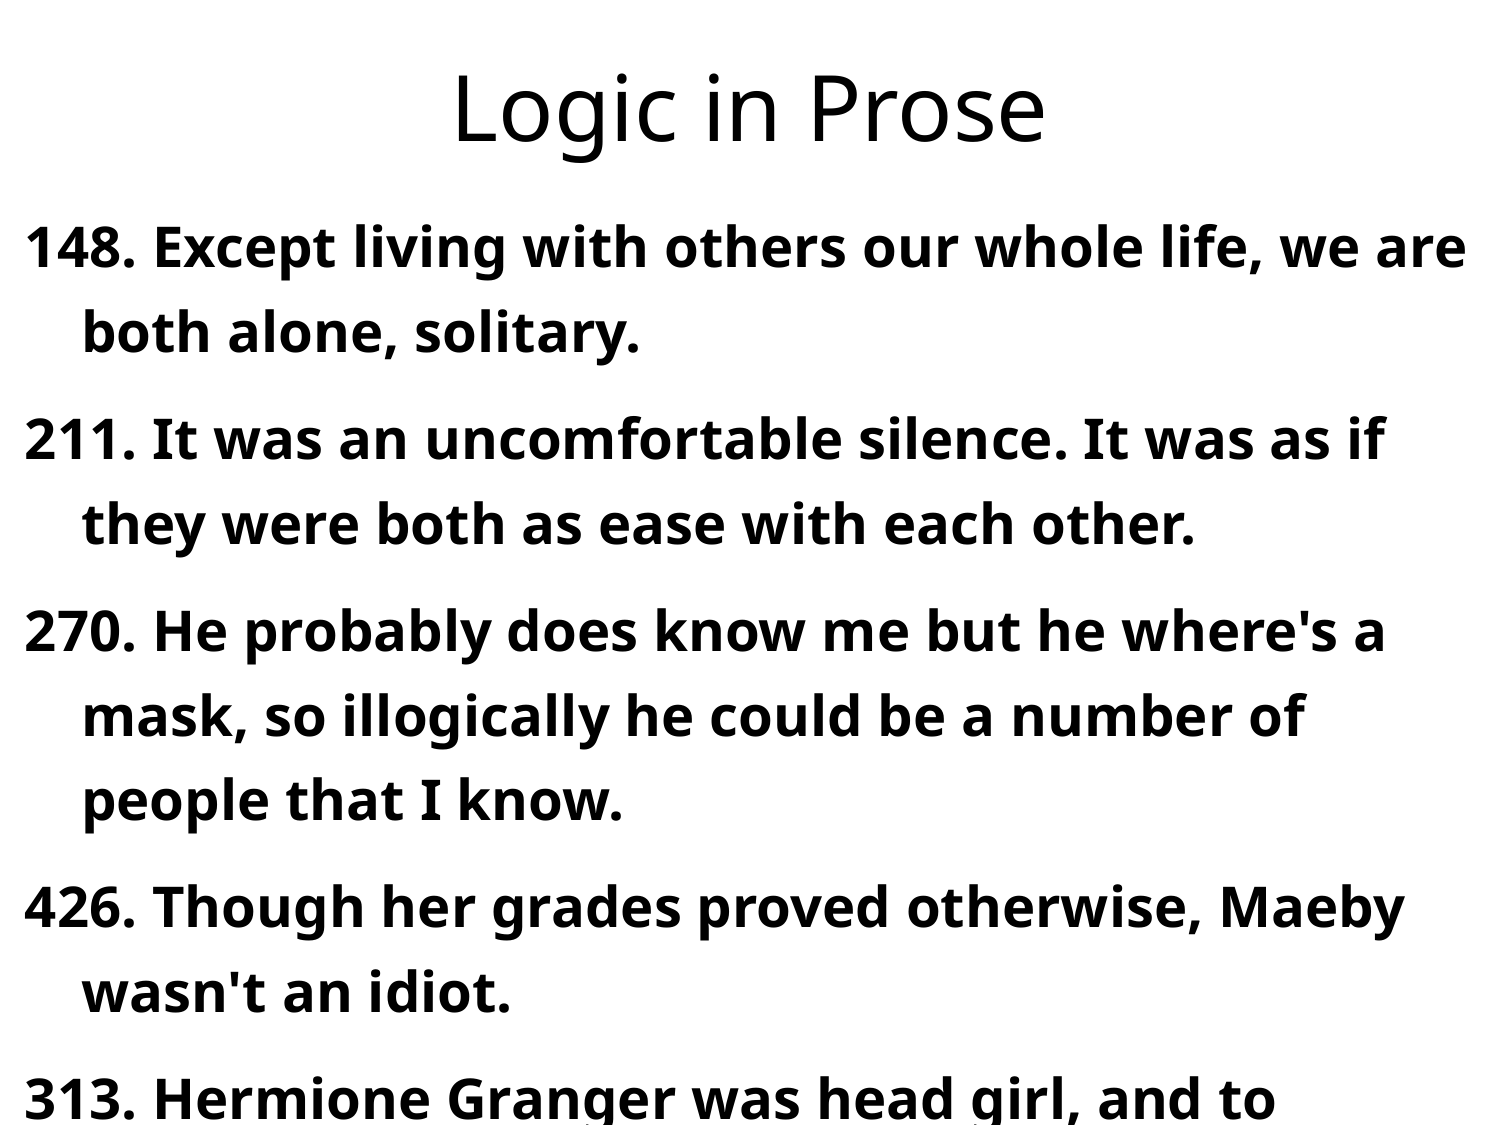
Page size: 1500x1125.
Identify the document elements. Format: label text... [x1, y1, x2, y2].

list 148. Except living with others our whole life, we are both alone, solitary. 211. It was an uncomfortable silence. It was as if they were both as ease with each other. 270. He probably does know me but he where's a mask, so illogically he could be a number of people that I know. 426. Though her grades proved otherwise, Maeby wasn't an idiot. 313. Hermione Granger was head girl, and to everyone's surprise, so was Draco Malfoy. [24, 200, 1476, 1088]
title Logic in Prose [24, 19, 1476, 193]
